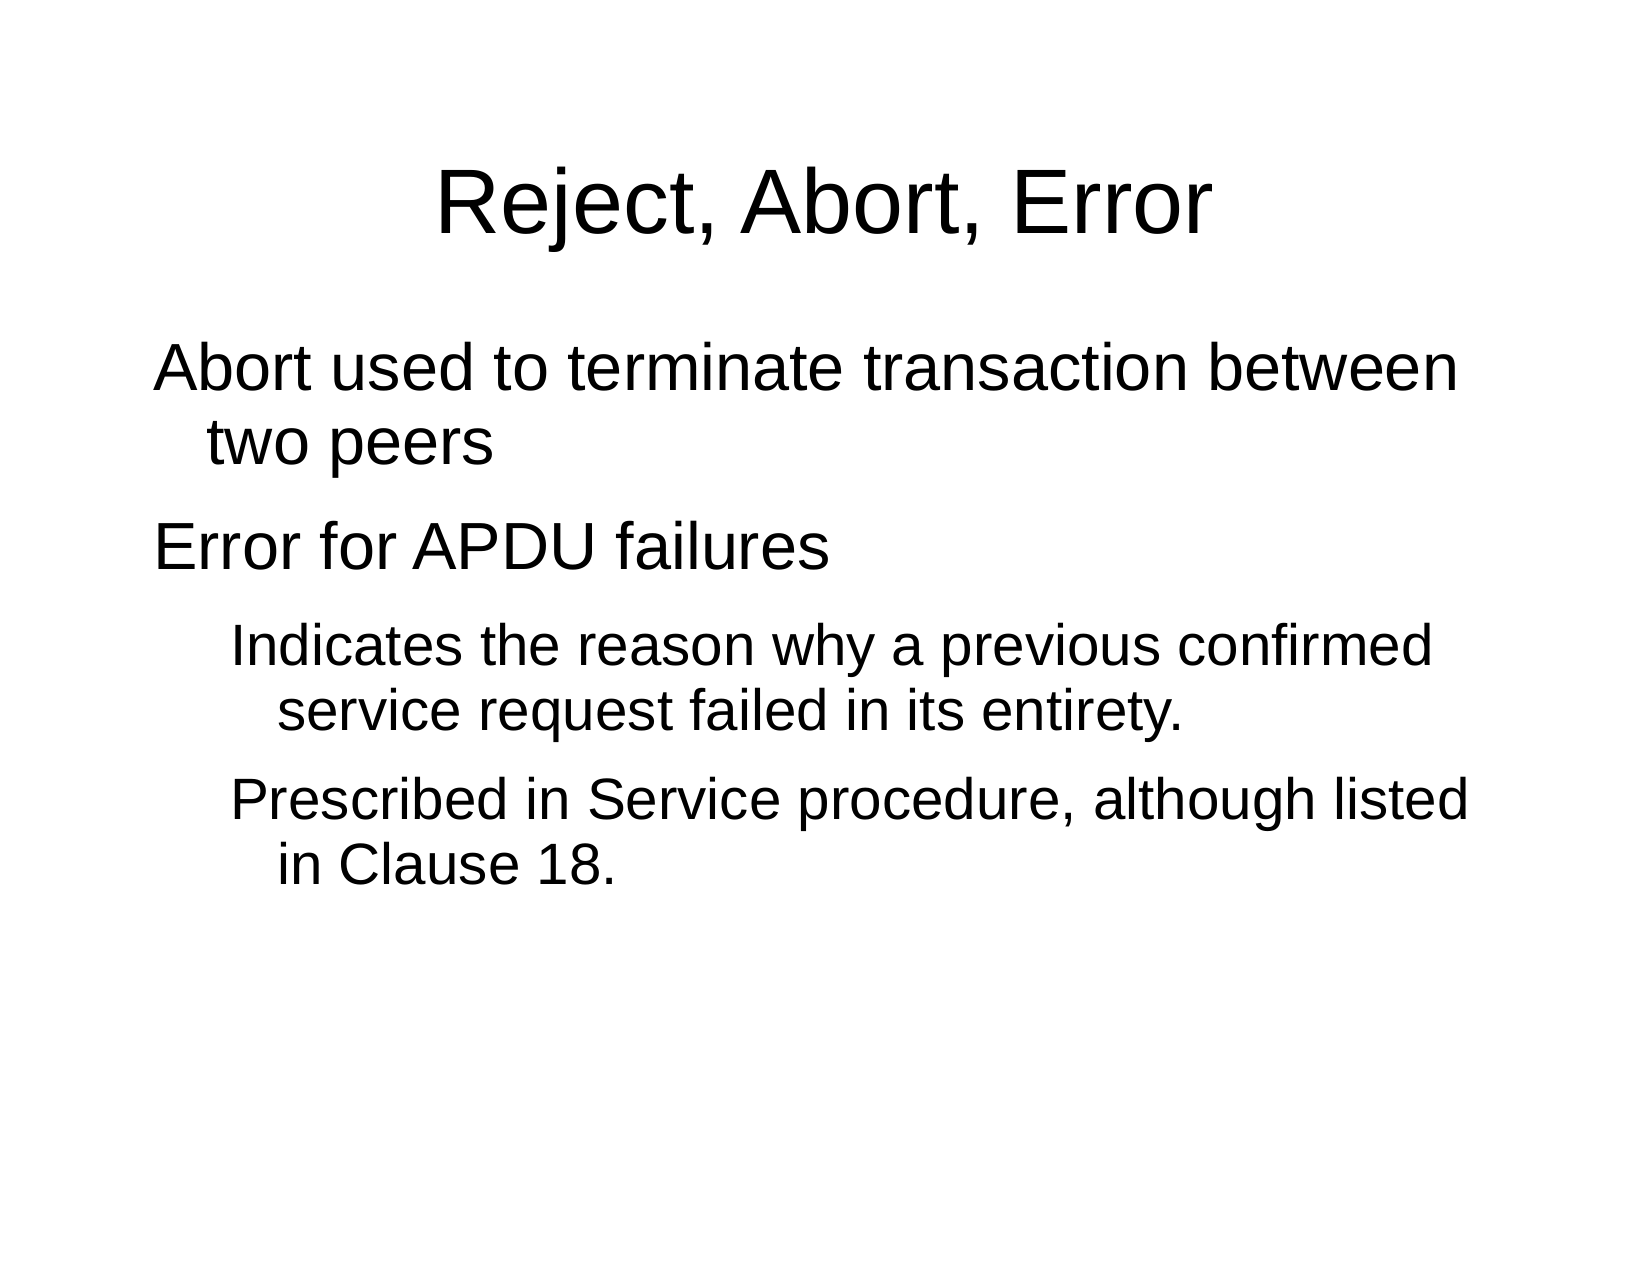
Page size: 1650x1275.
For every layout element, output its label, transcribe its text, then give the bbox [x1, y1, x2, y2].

list Abort used to terminate transaction between two peers Error for APDU failures Indicates the reason why a previous confirmed service request failed in its entirety. Prescribed in Service procedure, although listed in Clause 18. [135, 329, 1515, 1079]
title Reject, Abort, Error [135, 112, 1515, 291]
